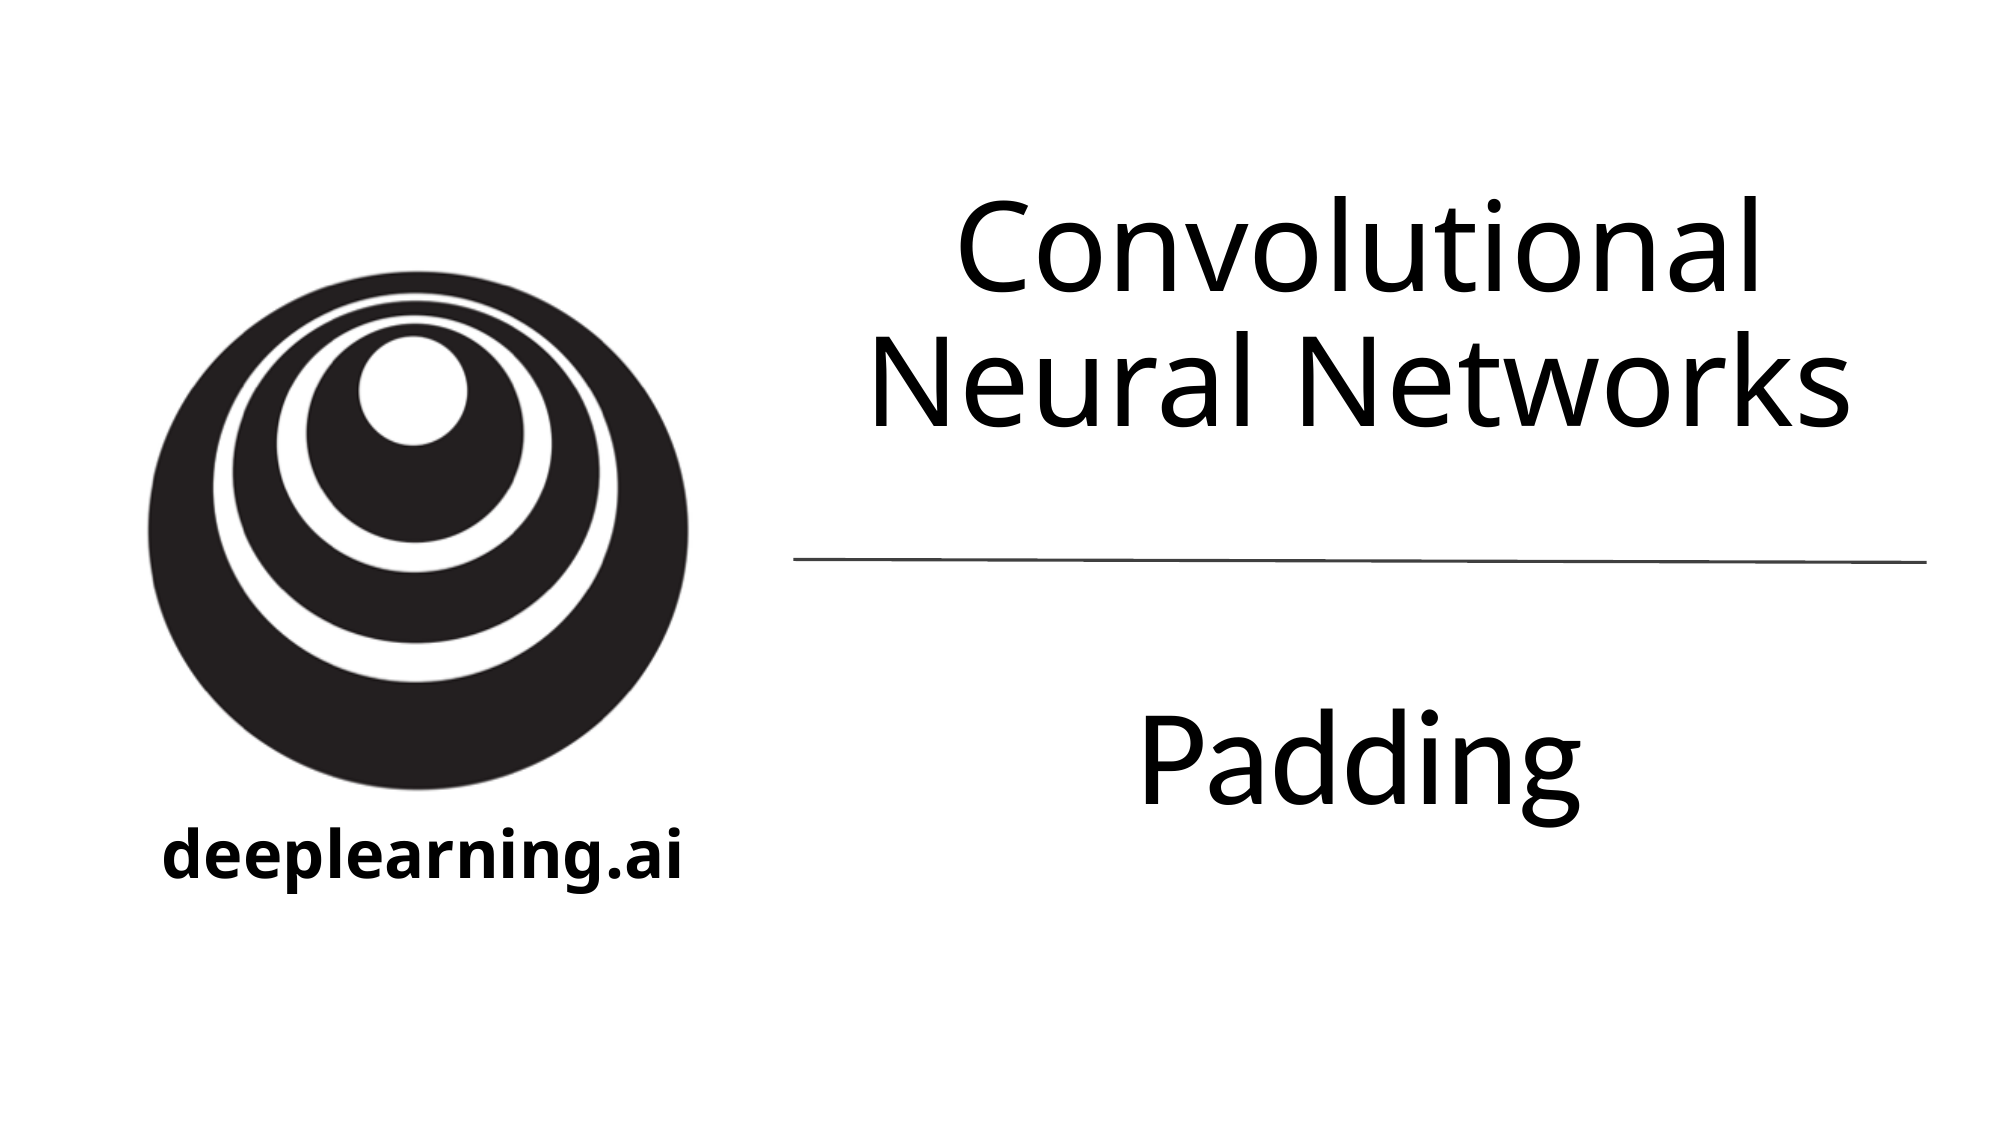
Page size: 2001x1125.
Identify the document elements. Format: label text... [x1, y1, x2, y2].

text_box Padding [810, 660, 1910, 842]
text_box deeplearning.ai [56, 768, 790, 901]
title Convolutional Neural Networks [848, 161, 1872, 462]
picture [108, 234, 739, 768]
text_box [179, 194, 669, 702]
